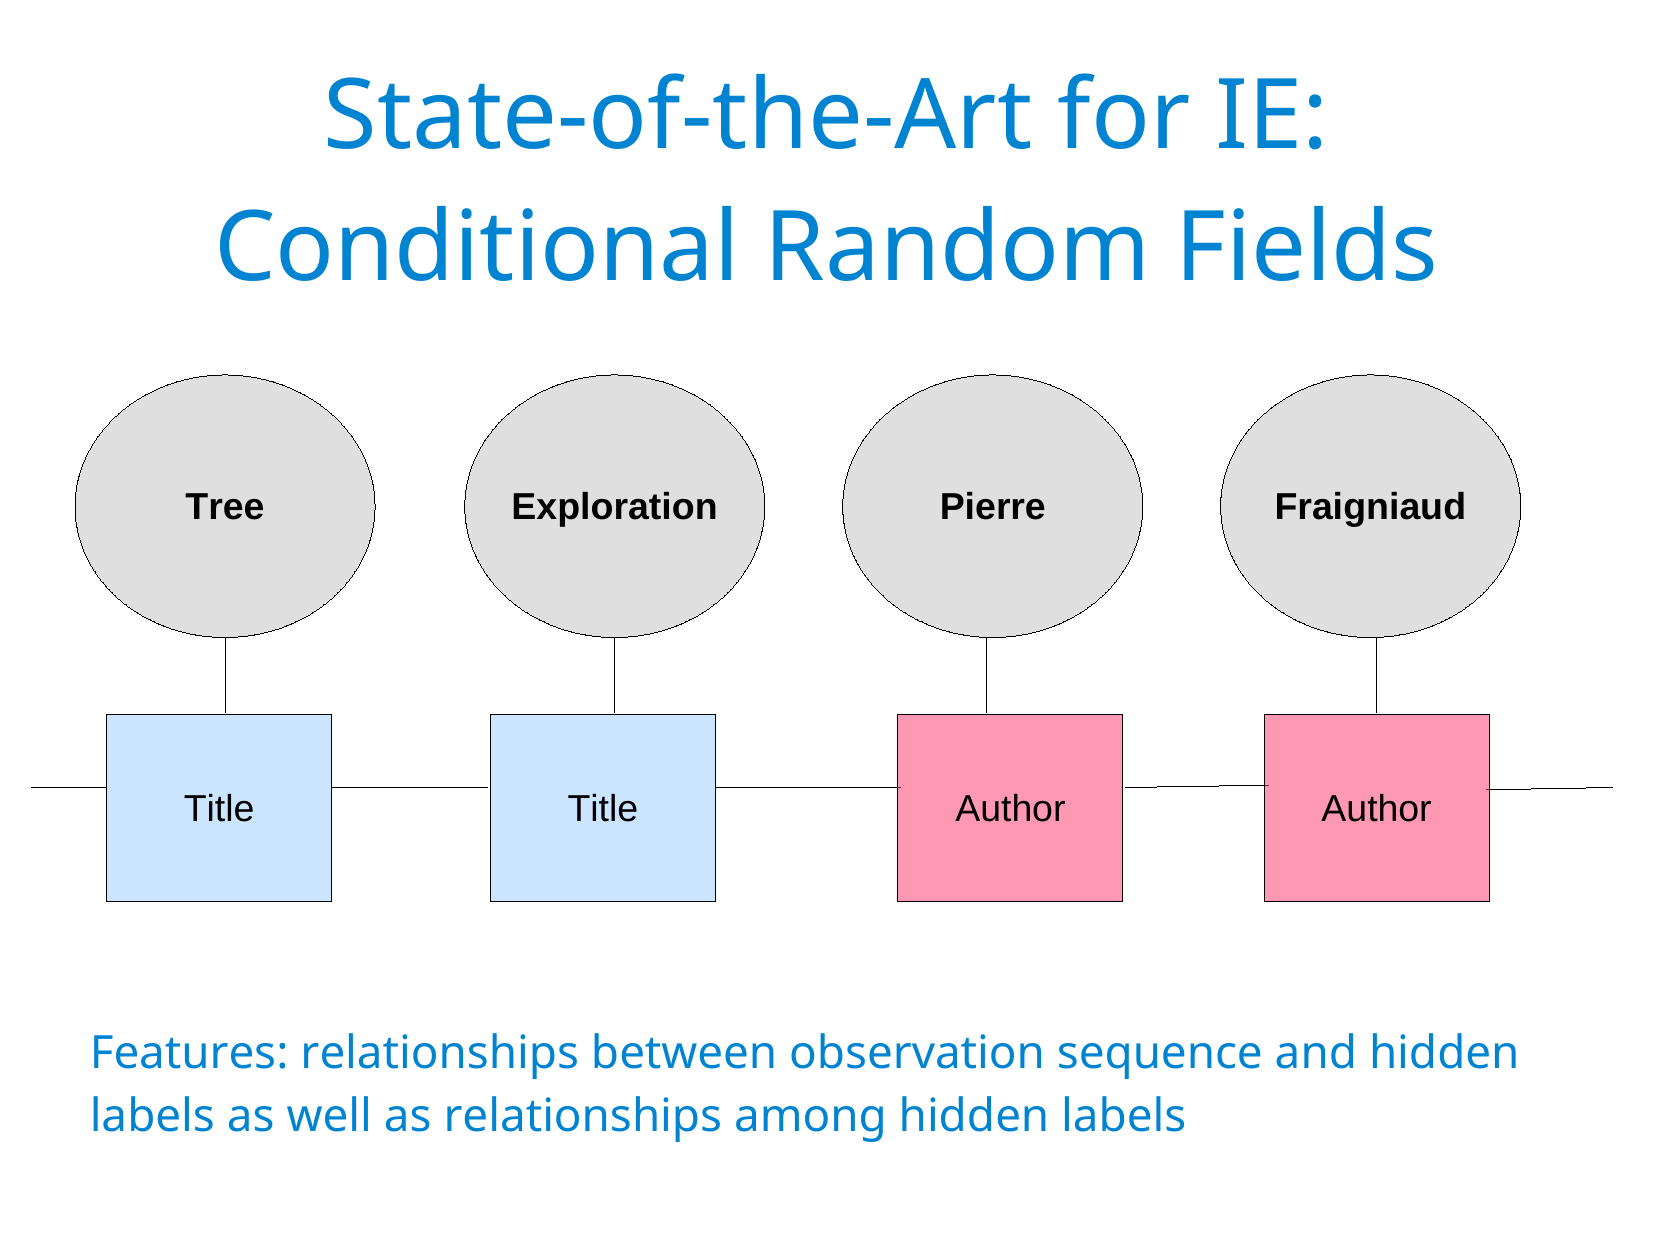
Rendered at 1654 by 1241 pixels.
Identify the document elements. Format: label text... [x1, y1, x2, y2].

text_box Features: relationships between observation sequence and hidden labels as well as relationships among hidden labels [75, 1012, 1576, 1175]
text_box Exploration [464, 374, 765, 638]
text_box Author [897, 714, 1123, 902]
text_box Title [106, 714, 332, 902]
text_box Title [490, 714, 716, 902]
text_box Fraigniaud [1220, 374, 1521, 638]
text_box Pierre [842, 374, 1143, 638]
text_box Tree [75, 374, 376, 638]
title State-of-the-Art for IE: Conditional Random Fields [82, 19, 1571, 334]
text_box Author [1264, 714, 1490, 902]
